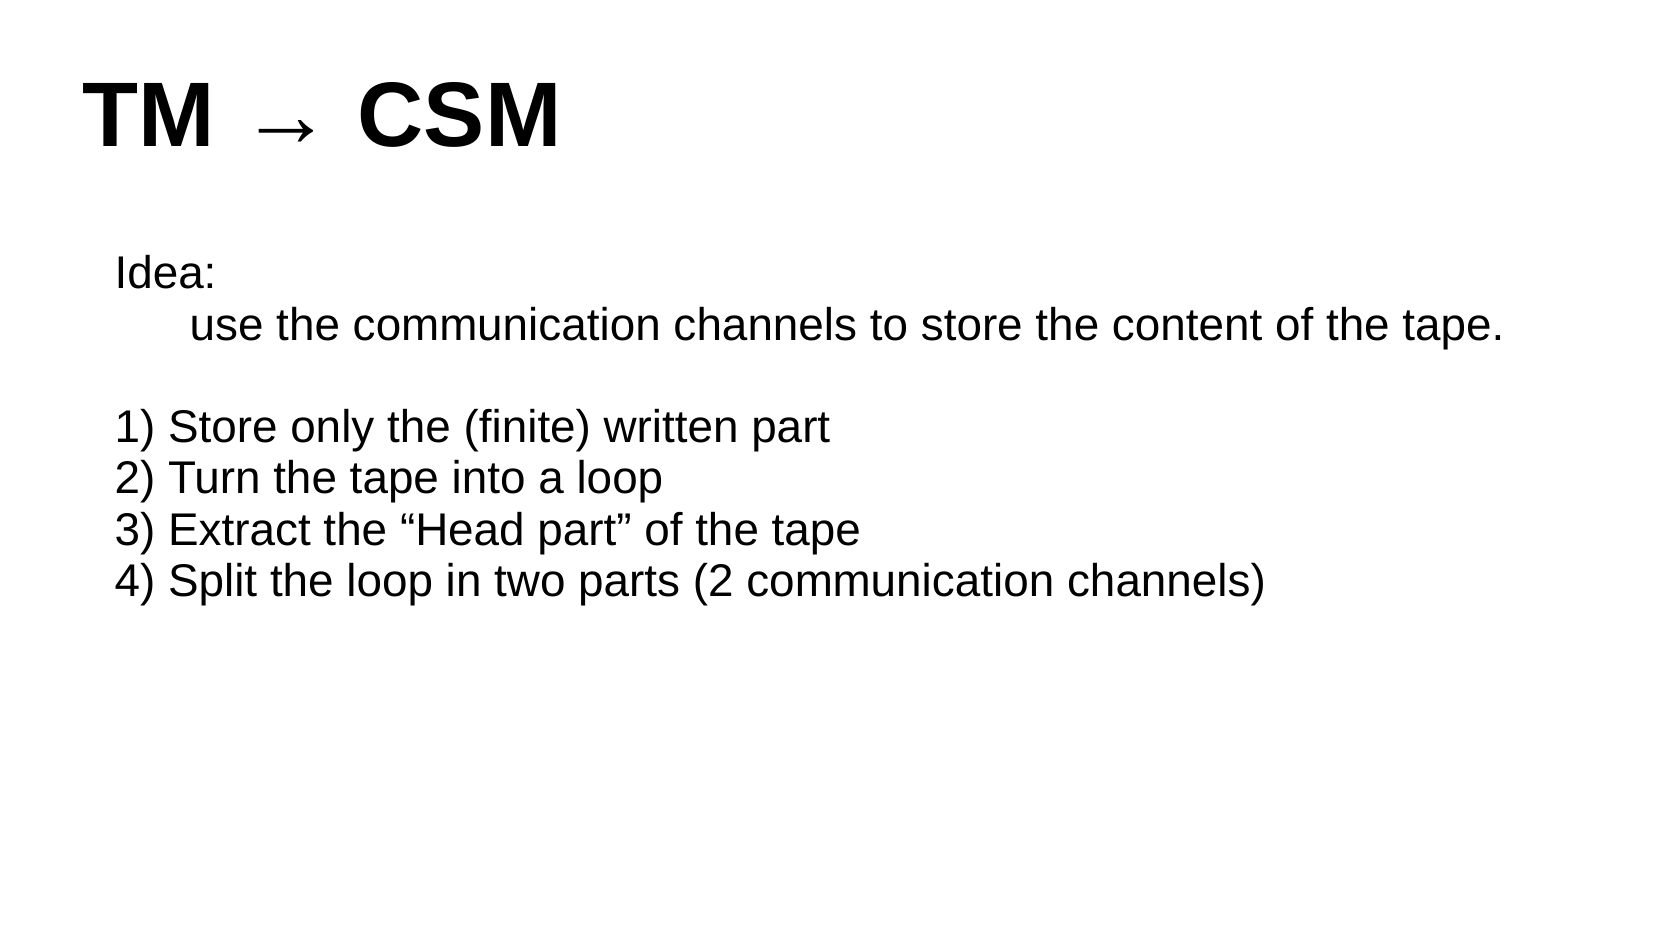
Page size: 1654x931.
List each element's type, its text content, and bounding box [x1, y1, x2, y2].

text_box Idea: use the communication channels to store the content of the tape. Store only the (finite) written part Turn the tape into a loop Extract the “Head part” of the tape Split the loop in two parts (2 communication channels) [99, 240, 1521, 614]
title TM → CSM [82, 37, 1571, 193]
